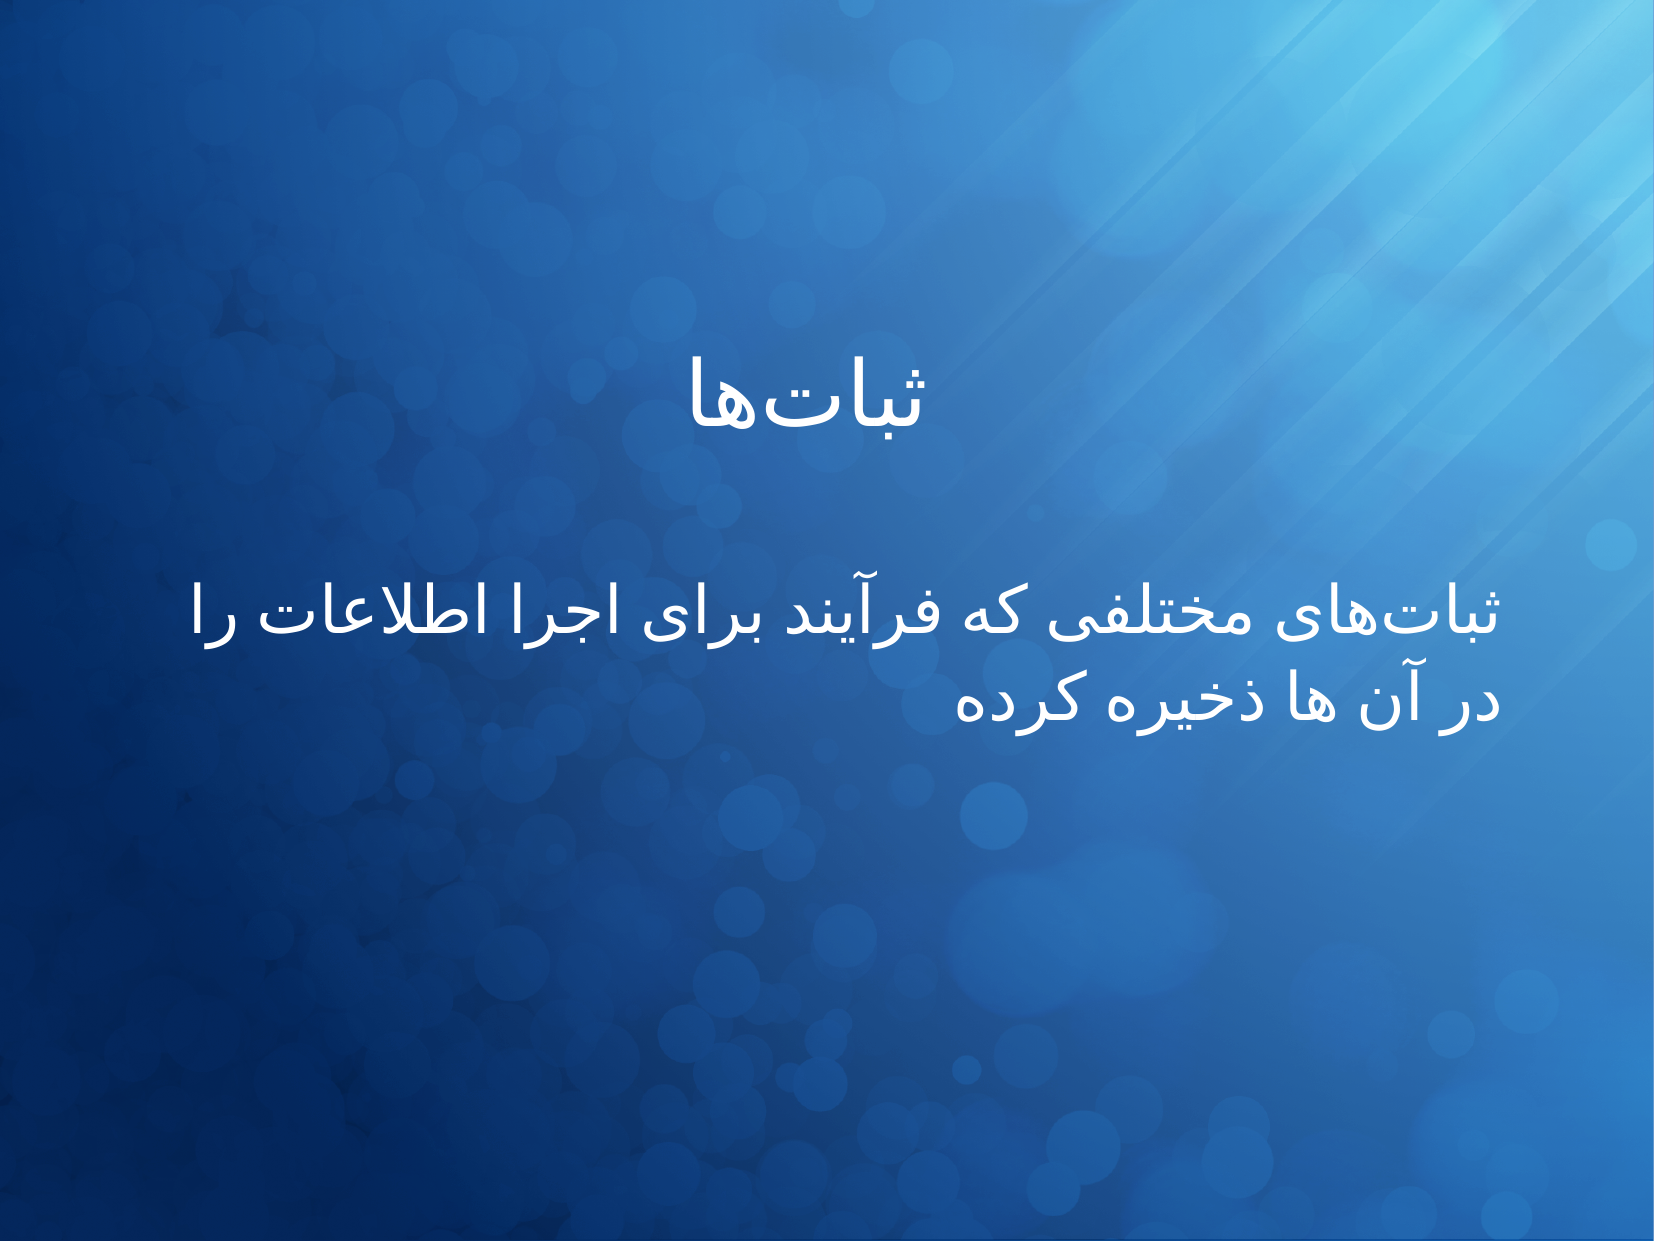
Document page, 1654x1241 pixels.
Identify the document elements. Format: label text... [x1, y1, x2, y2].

title ثبات‌ها [112, 319, 1501, 488]
picture [0, 0, 1654, 1241]
list ثبات‌های مختلفی که فرآیند برای اجرا اطلاعات را در آن ها ذخیره کرده [122, 573, 1576, 938]
